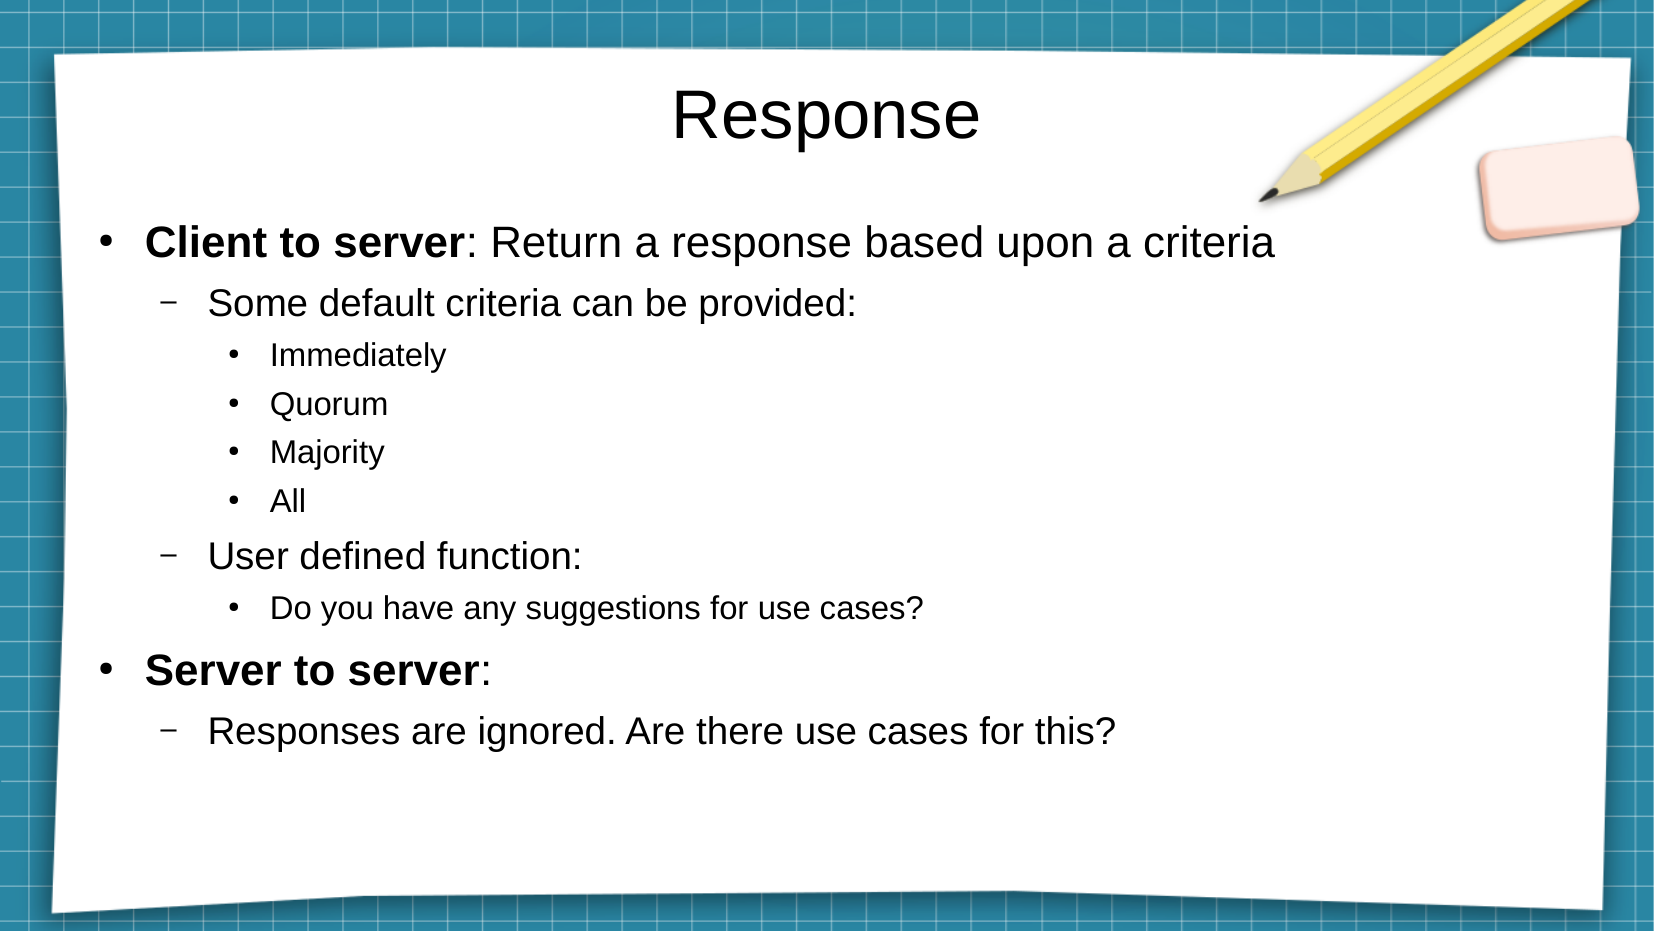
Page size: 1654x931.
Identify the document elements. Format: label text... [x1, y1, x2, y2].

title Response [82, 37, 1571, 193]
picture [0, 0, 1654, 931]
list Client to server: Return a response based upon a criteria Some default criteria can be provided: Immediately Quorum Majority All User defined function: Do you have any suggestions for use cases? Server to server: Responses are ignored. Are there use cases for this? [82, 217, 1571, 758]
